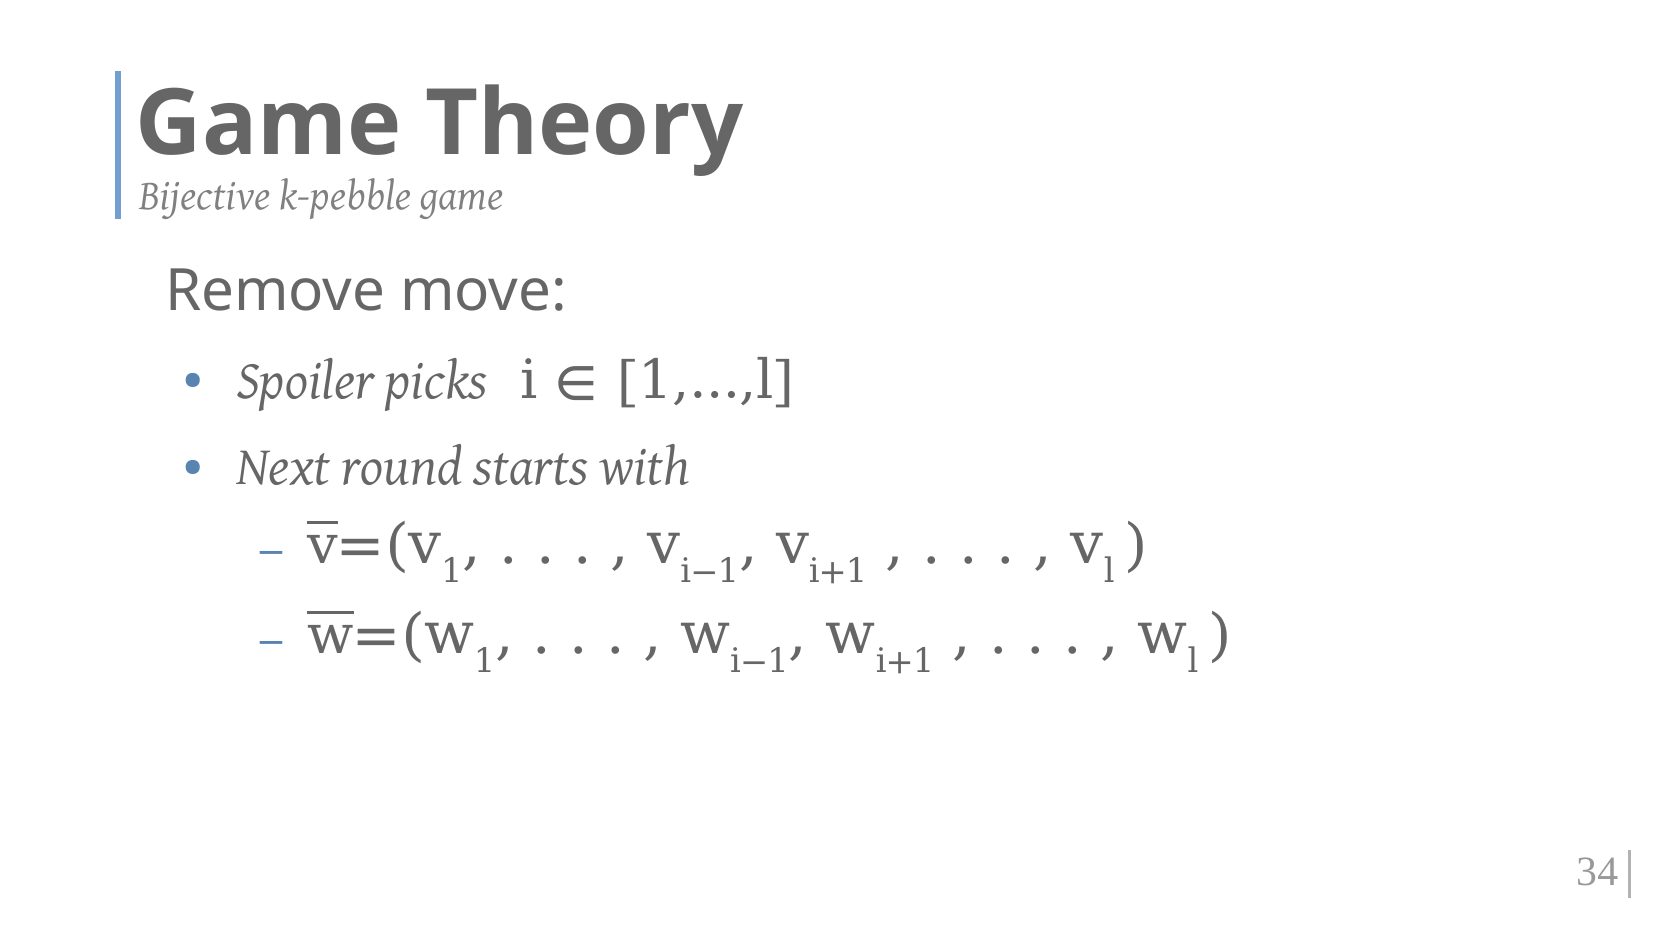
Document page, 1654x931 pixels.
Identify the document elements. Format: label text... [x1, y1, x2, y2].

list Remove move: Spoiler picks i ∈ [1,…,l] Next round starts with v=(v1, . . . , vi−1, vi+1 , . . . , vl ) w=(w1, . . . , wi−1, wi+1 , . . . , wl ) [94, 248, 1565, 853]
text_box Bijective k-pebble game [124, 165, 721, 229]
title Game Theory [135, 60, 1601, 178]
